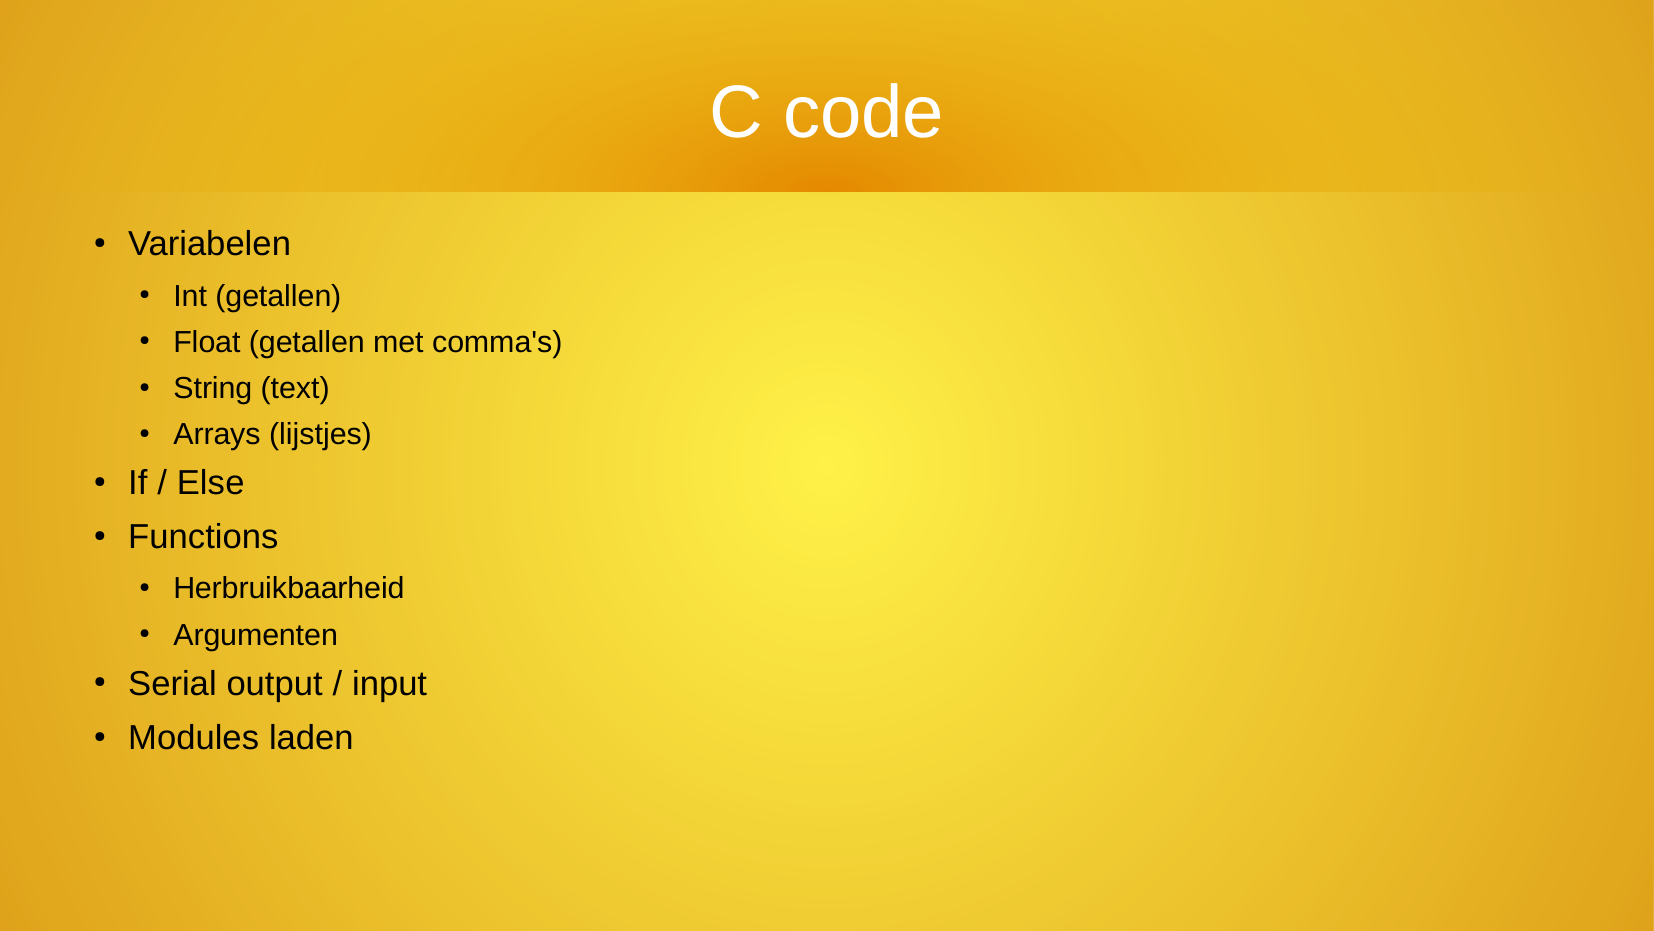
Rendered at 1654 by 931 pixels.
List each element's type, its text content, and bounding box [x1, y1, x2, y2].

list Variabelen Int (getallen) Float (getallen met comma's) String (text) Arrays (lijstjes) If / Else Functions Herbruikbaarheid Argumenten Serial output / input Modules laden [82, 224, 1571, 764]
title C code [82, 35, 1571, 189]
